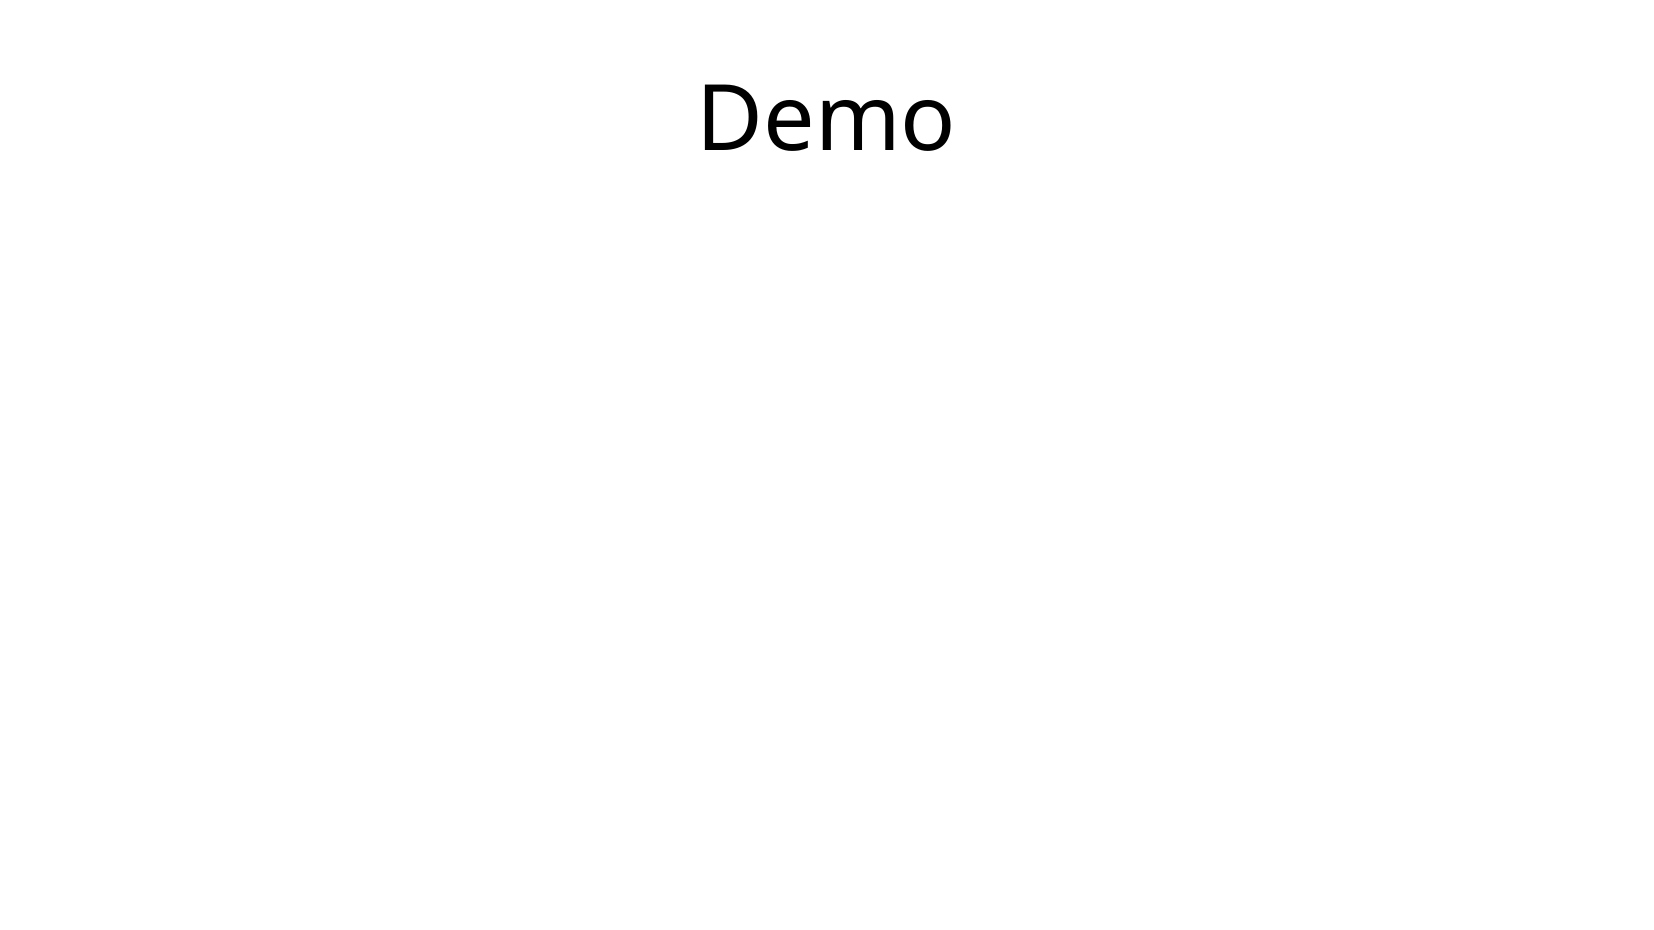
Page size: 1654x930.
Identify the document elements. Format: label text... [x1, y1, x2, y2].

title Demo [82, 37, 1571, 193]
